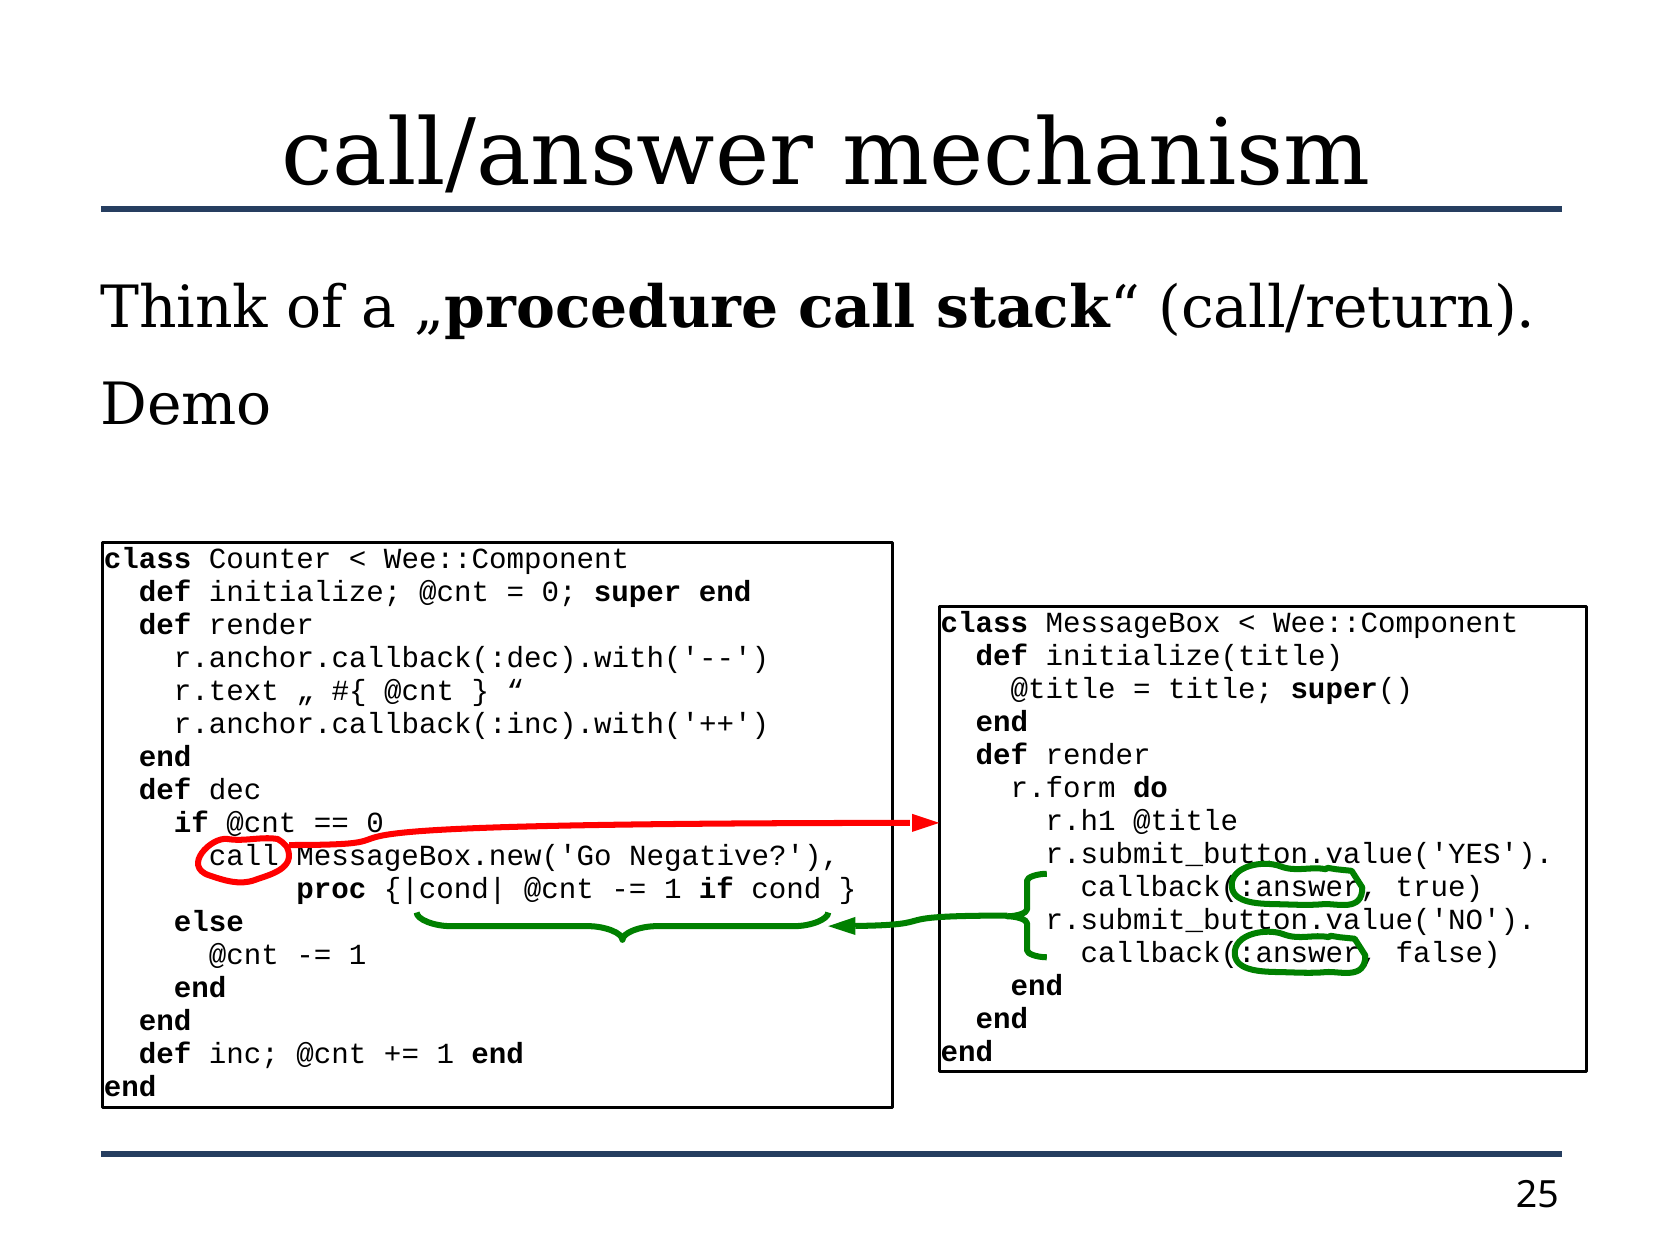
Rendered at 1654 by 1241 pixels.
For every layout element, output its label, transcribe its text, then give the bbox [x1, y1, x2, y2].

title call/answer mechanism [82, 49, 1571, 257]
text_box class MessageBox < Wee::Component def initialize(title) @title = title; super() end def render r.form do r.h1 @title r.submit_button.value('YES'). callback(:answer, true) r.submit_button.value('NO'). callback(:answer, false) end end end [939, 606, 1587, 1072]
text_box class Counter < Wee::Component def initialize; @cnt = 0; super end def render r.anchor.callback(:dec).with('--') r.text „ #{ @cnt } “ r.anchor.callback(:inc).with('++') end def dec if @cnt == 0 call MessageBox.new('Go Negative?'), proc {|cond| @cnt -= 1 if cond } else @cnt -= 1 end end def inc; @cnt += 1 end end [102, 542, 893, 1108]
list Think of a „procedure call stack“ (call/return). Demo [82, 272, 1571, 507]
